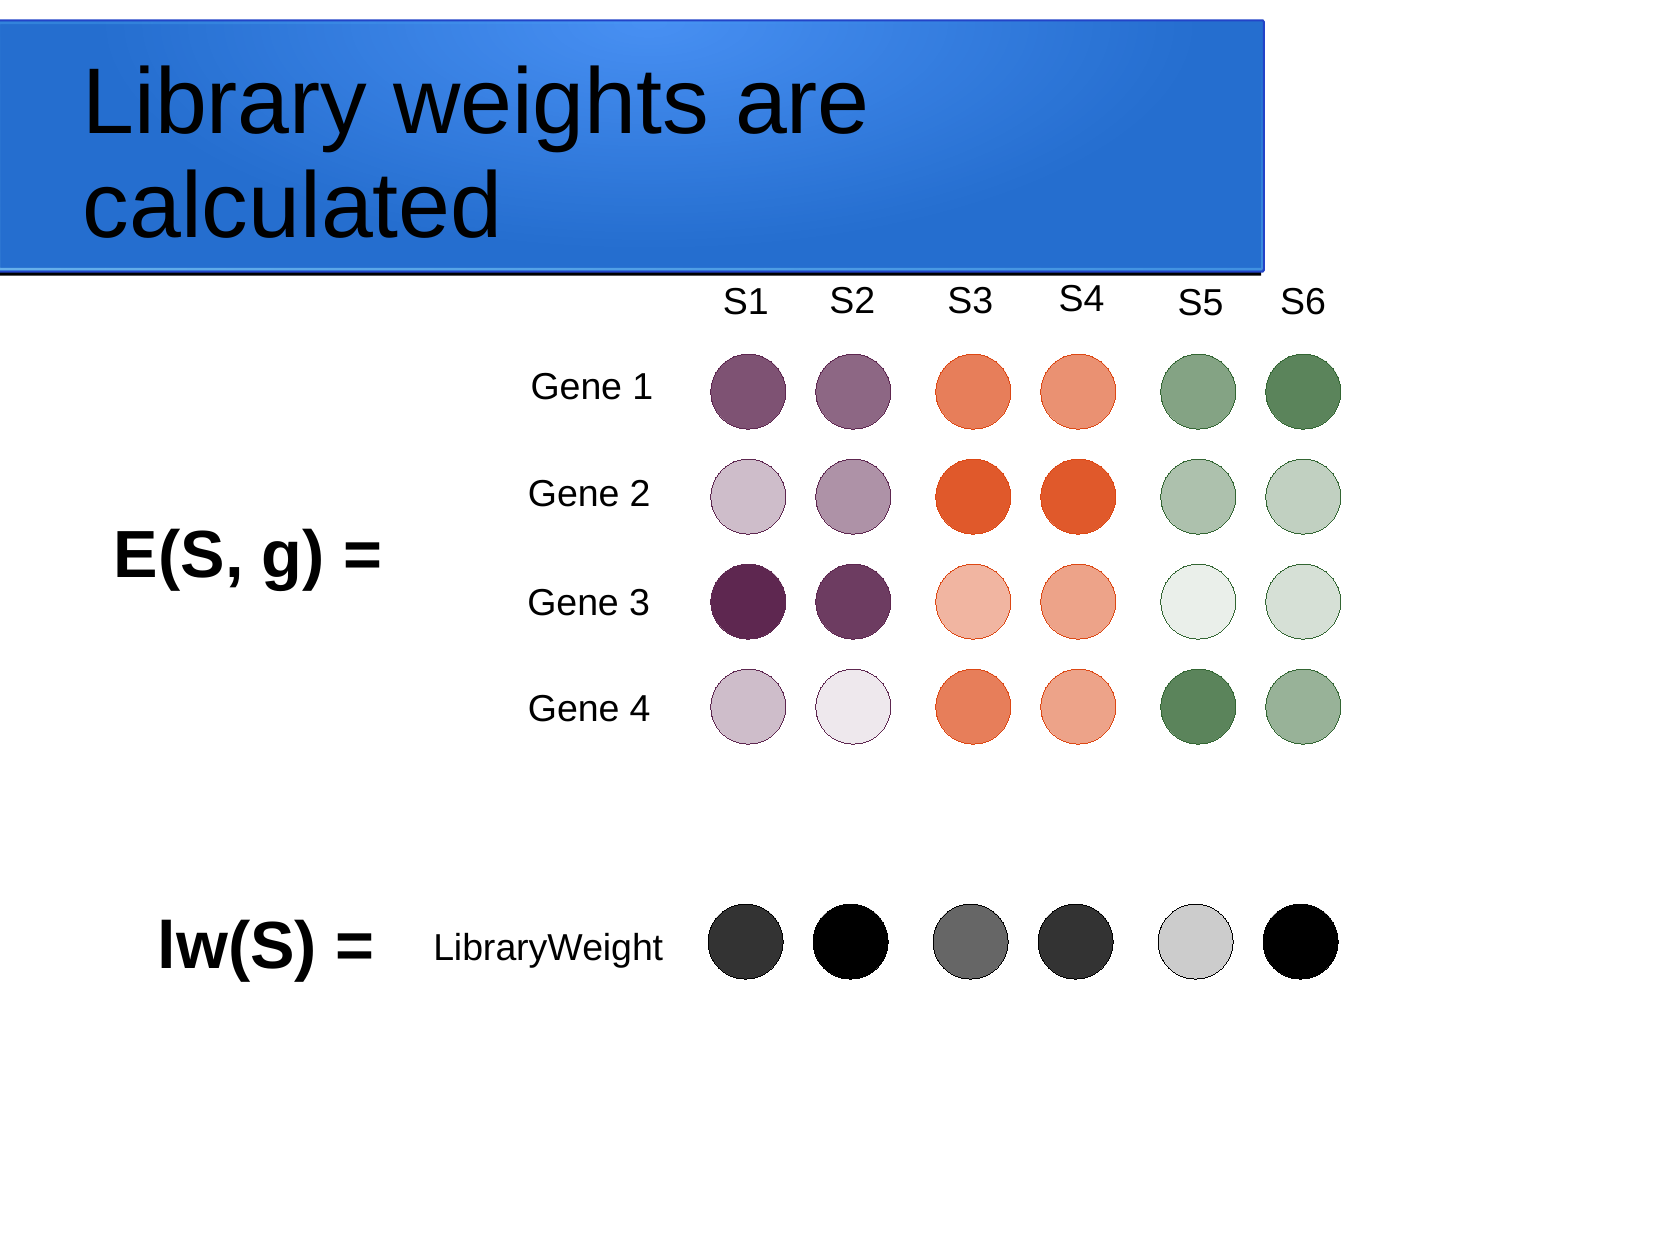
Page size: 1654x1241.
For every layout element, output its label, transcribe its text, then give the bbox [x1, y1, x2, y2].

text_box [1040, 669, 1116, 745]
text_box [1160, 564, 1236, 640]
text_box Gene 3 [512, 574, 666, 631]
text_box [935, 459, 1011, 535]
text_box E(S, g) = [99, 510, 398, 600]
text_box [1265, 669, 1341, 745]
text_box [935, 354, 1011, 430]
text_box [935, 564, 1011, 640]
text_box [710, 459, 786, 535]
text_box S2 [814, 272, 890, 330]
text_box [815, 669, 891, 745]
text_box [1265, 564, 1341, 640]
text_box [933, 904, 1009, 980]
text_box [710, 354, 786, 430]
text_box lw(S) = [143, 900, 390, 991]
text_box [1158, 904, 1234, 980]
text_box LibraryWeight [418, 919, 679, 976]
text_box S3 [932, 272, 1009, 330]
text_box Gene 2 [513, 465, 666, 523]
text_box S4 [1044, 270, 1120, 328]
text_box [1160, 459, 1236, 535]
text_box S1 [708, 273, 784, 330]
text_box [1040, 564, 1116, 640]
text_box [1263, 904, 1339, 980]
title Library weights are calculated [82, 48, 1571, 258]
text_box [710, 564, 786, 640]
text_box [815, 459, 891, 535]
text_box [815, 564, 891, 640]
text_box [813, 904, 889, 980]
text_box [1160, 354, 1236, 430]
text_box S6 [1265, 273, 1341, 330]
text_box [1265, 459, 1341, 535]
text_box [1038, 904, 1114, 980]
text_box [935, 669, 1011, 745]
text_box [1040, 354, 1116, 430]
text_box [708, 904, 784, 980]
text_box [710, 669, 786, 745]
text_box [1160, 669, 1236, 745]
text_box [1040, 459, 1116, 535]
text_box Gene 1 [515, 358, 669, 416]
text_box [815, 354, 891, 430]
text_box [1265, 354, 1341, 430]
text_box S5 [1162, 273, 1239, 331]
text_box Gene 4 [513, 679, 666, 737]
